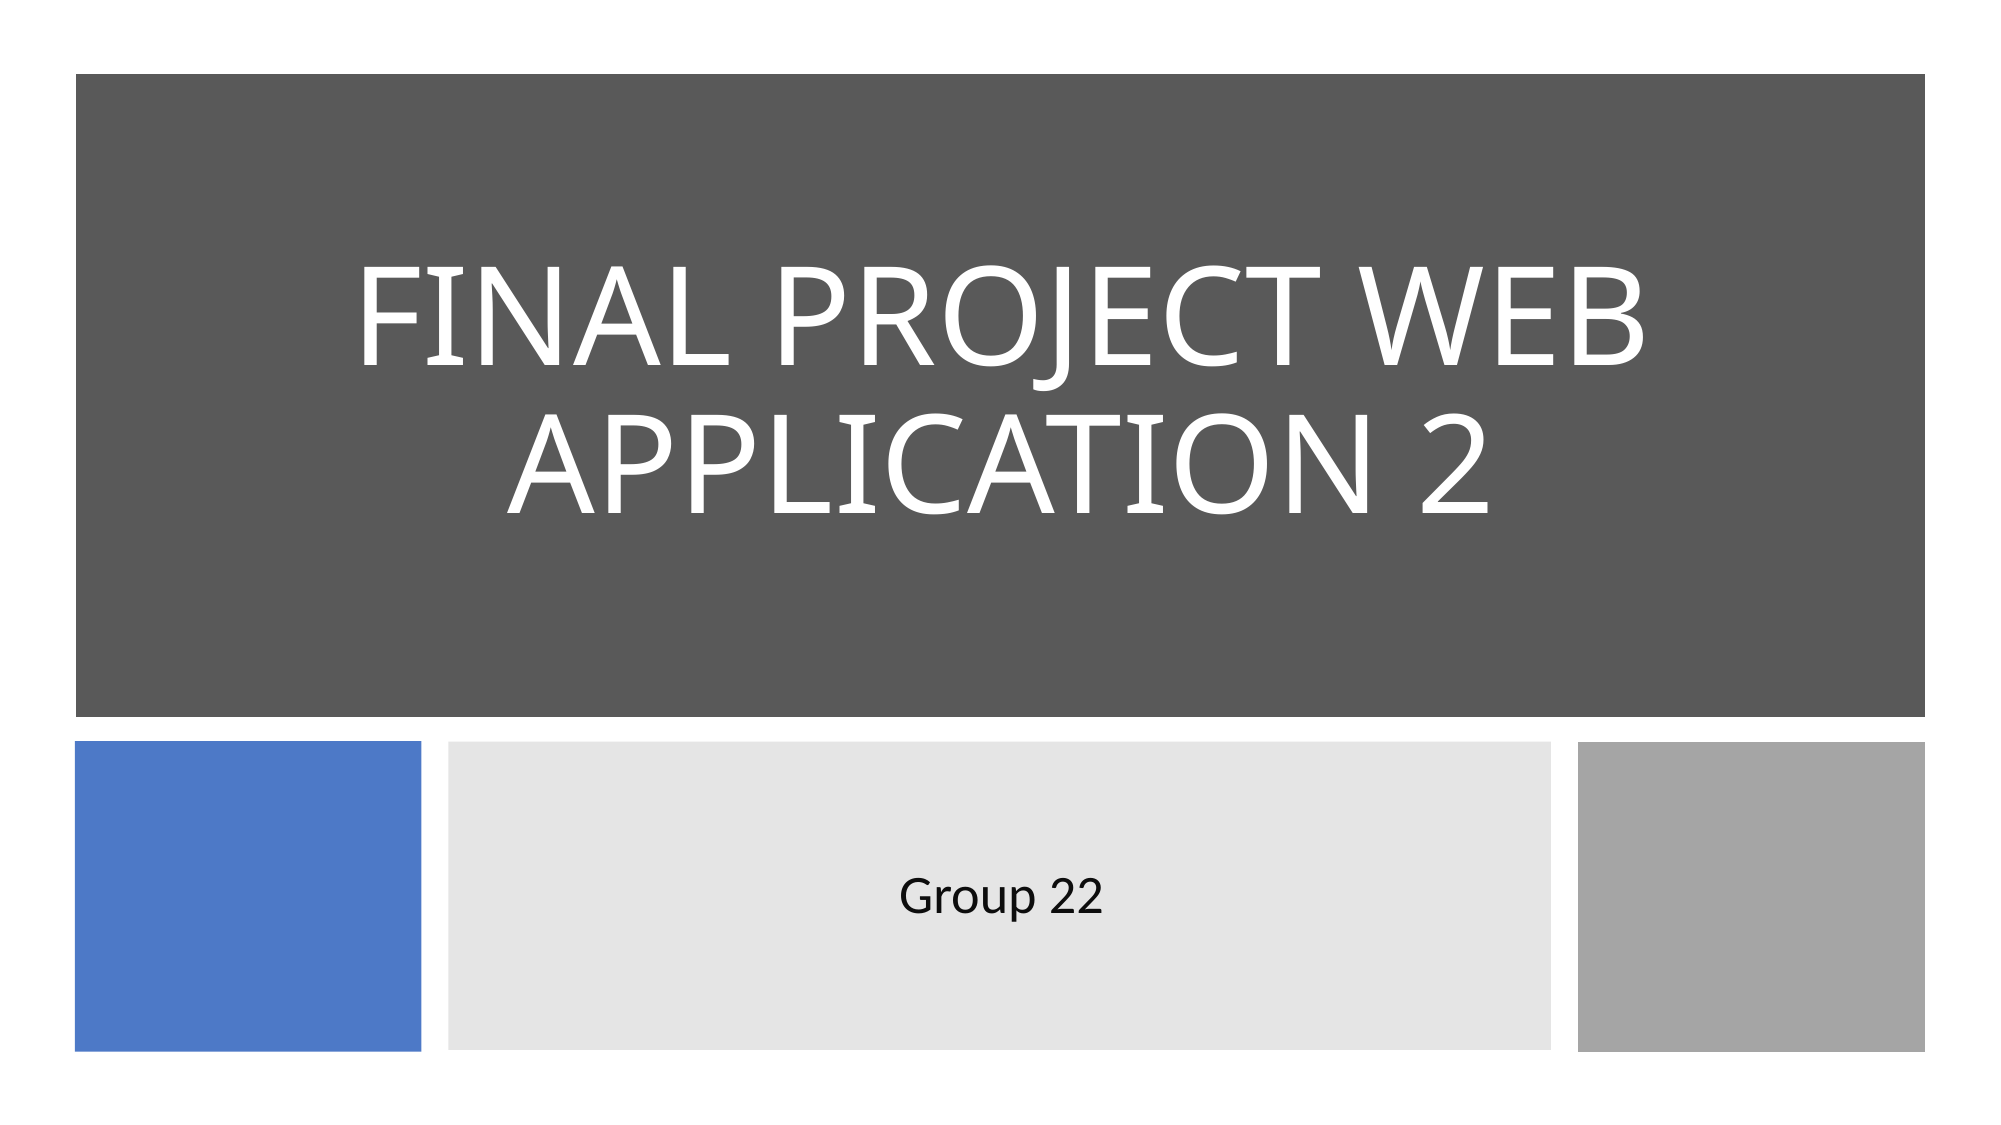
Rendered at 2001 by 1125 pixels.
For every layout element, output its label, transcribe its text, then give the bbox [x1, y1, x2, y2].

text_box [75, 741, 421, 1052]
text_box [1578, 742, 1925, 1052]
subtitle Group 22 [529, 794, 1475, 997]
text_box [448, 742, 1551, 1050]
title FINAL PROJECT WEB APPLICATION 2 [180, 179, 1823, 611]
text_box [76, 74, 1925, 717]
